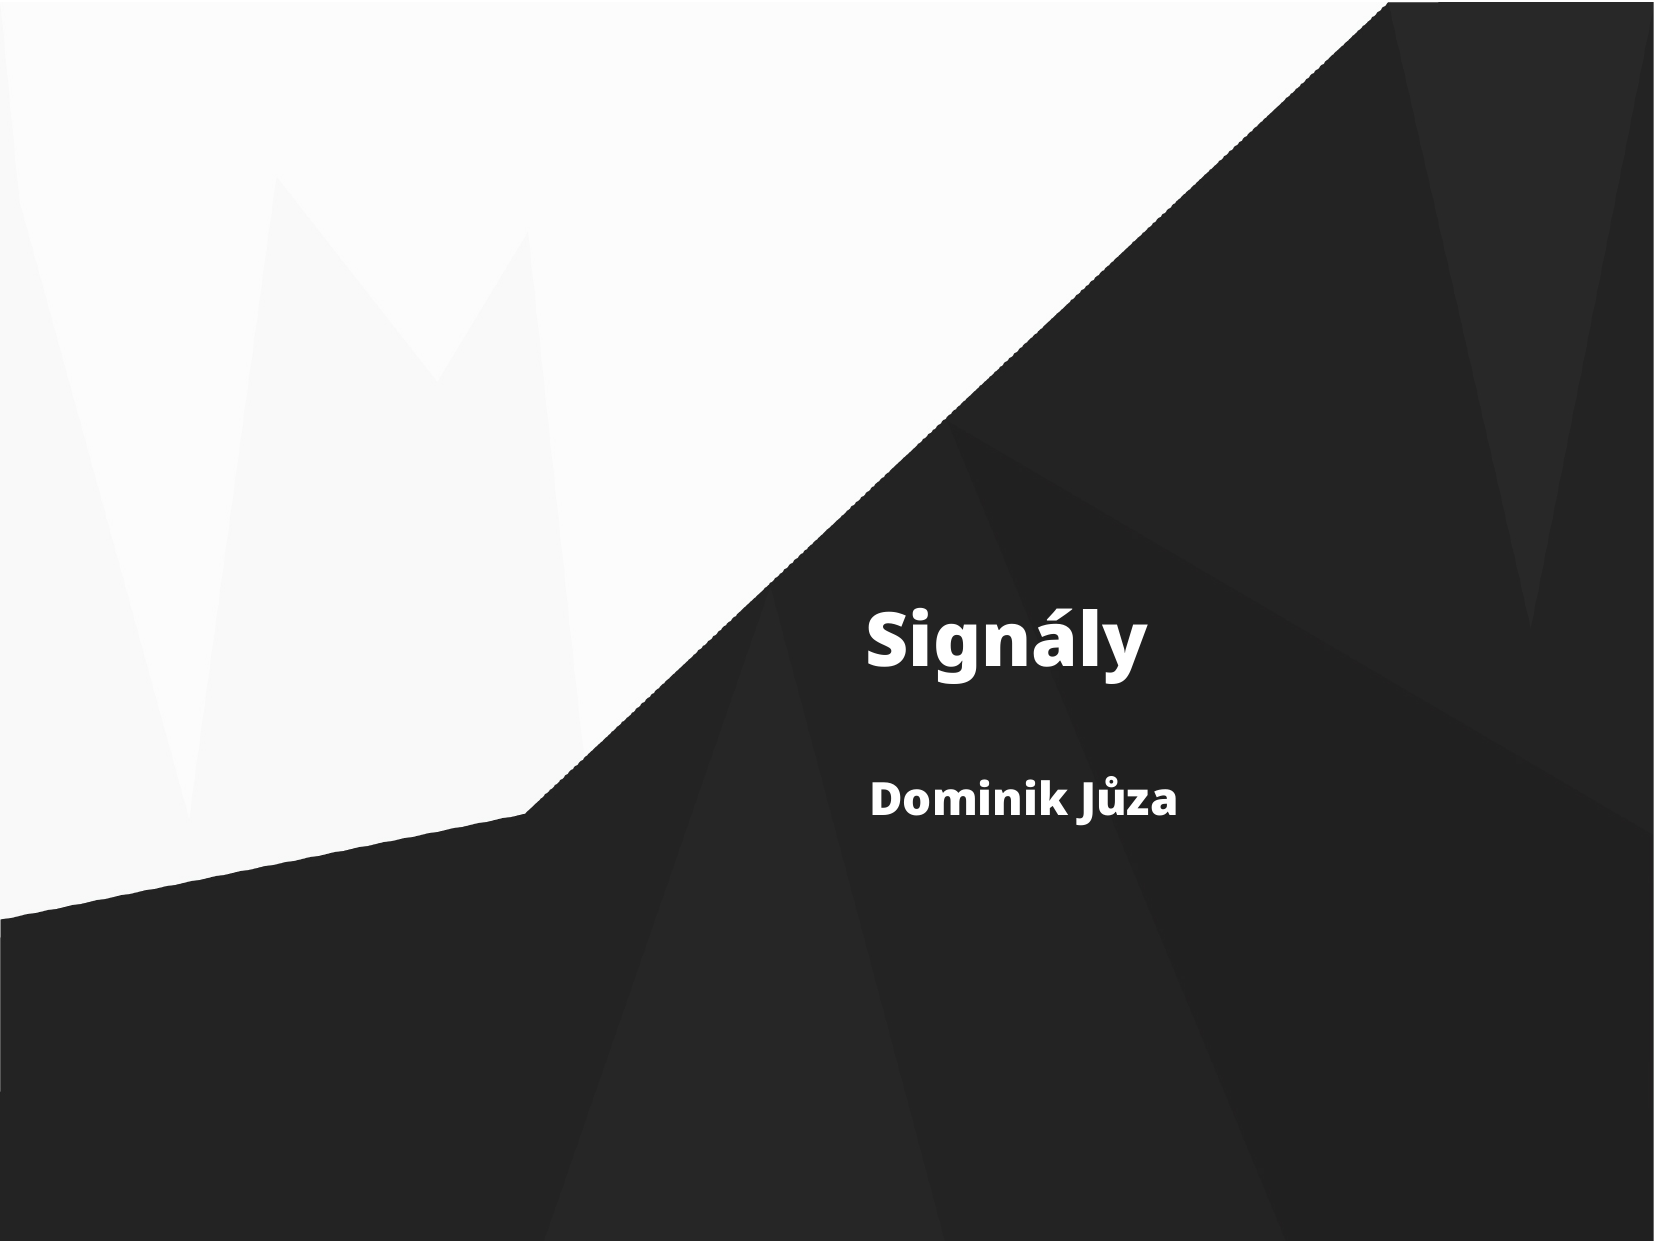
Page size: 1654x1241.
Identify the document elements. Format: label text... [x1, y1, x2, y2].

subtitle Dominik Jůza [869, 741, 1477, 854]
title Signály [865, 561, 1613, 712]
picture [0, 2, 1654, 1241]
